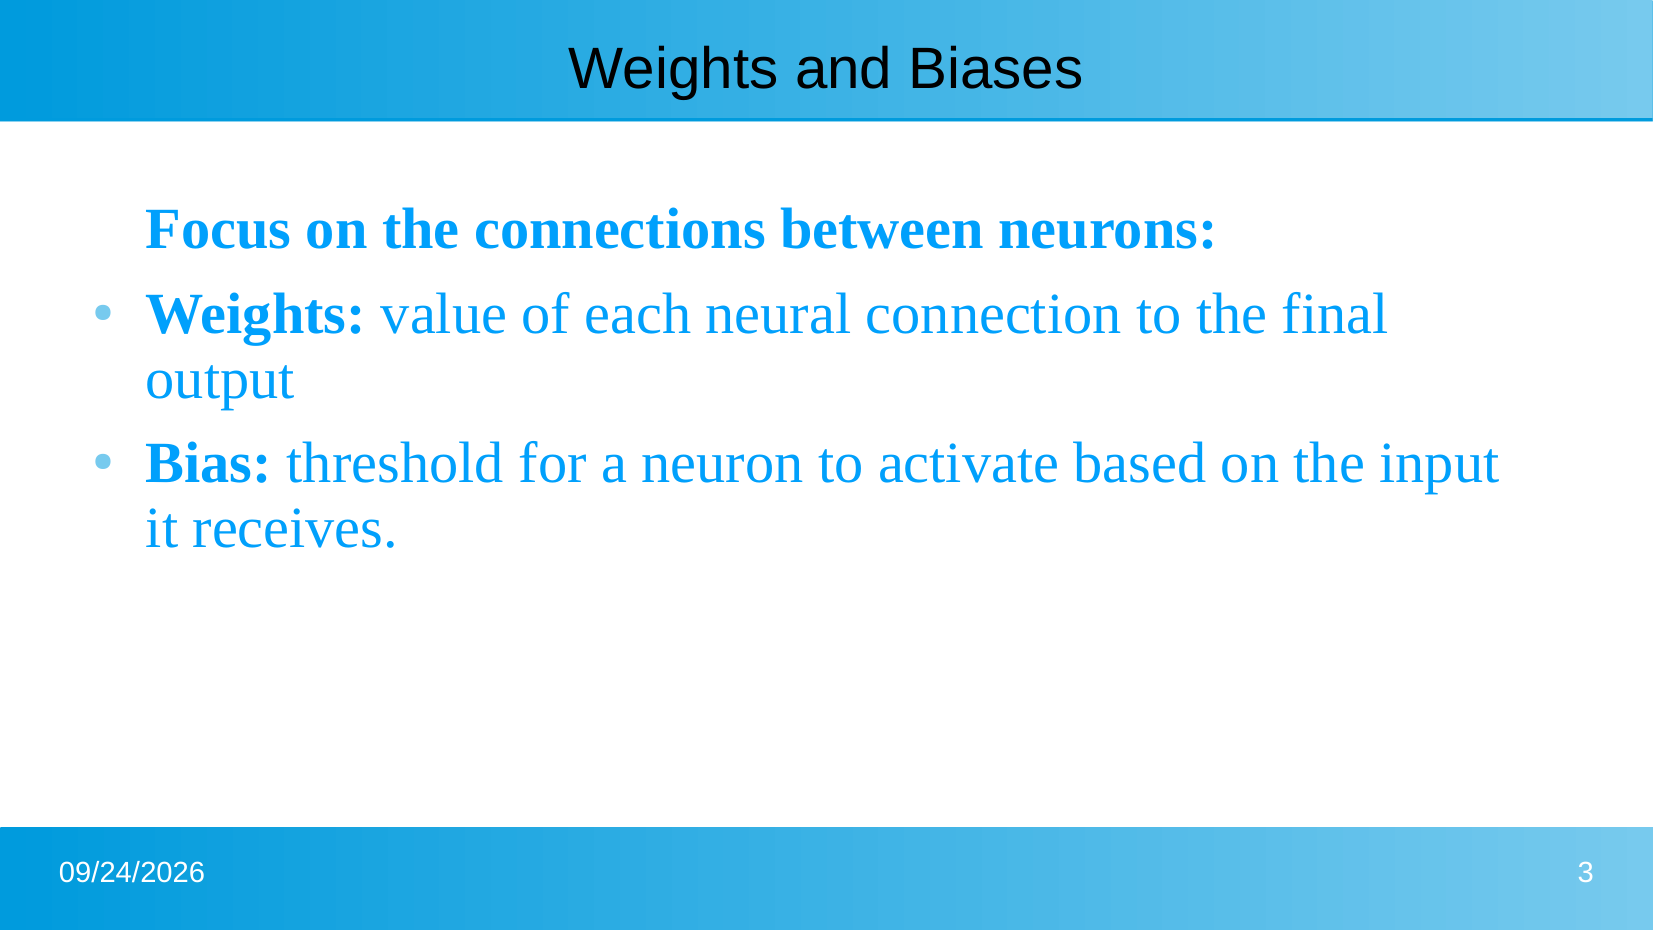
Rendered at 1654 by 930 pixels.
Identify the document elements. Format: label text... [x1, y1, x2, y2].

list Focus on the connections between neurons: Weights: value of each neural connection to the final output Bias: threshold for a neuron to activate based on the input it receives. [74, 196, 1537, 713]
title Weights and Biases [58, 29, 1594, 108]
